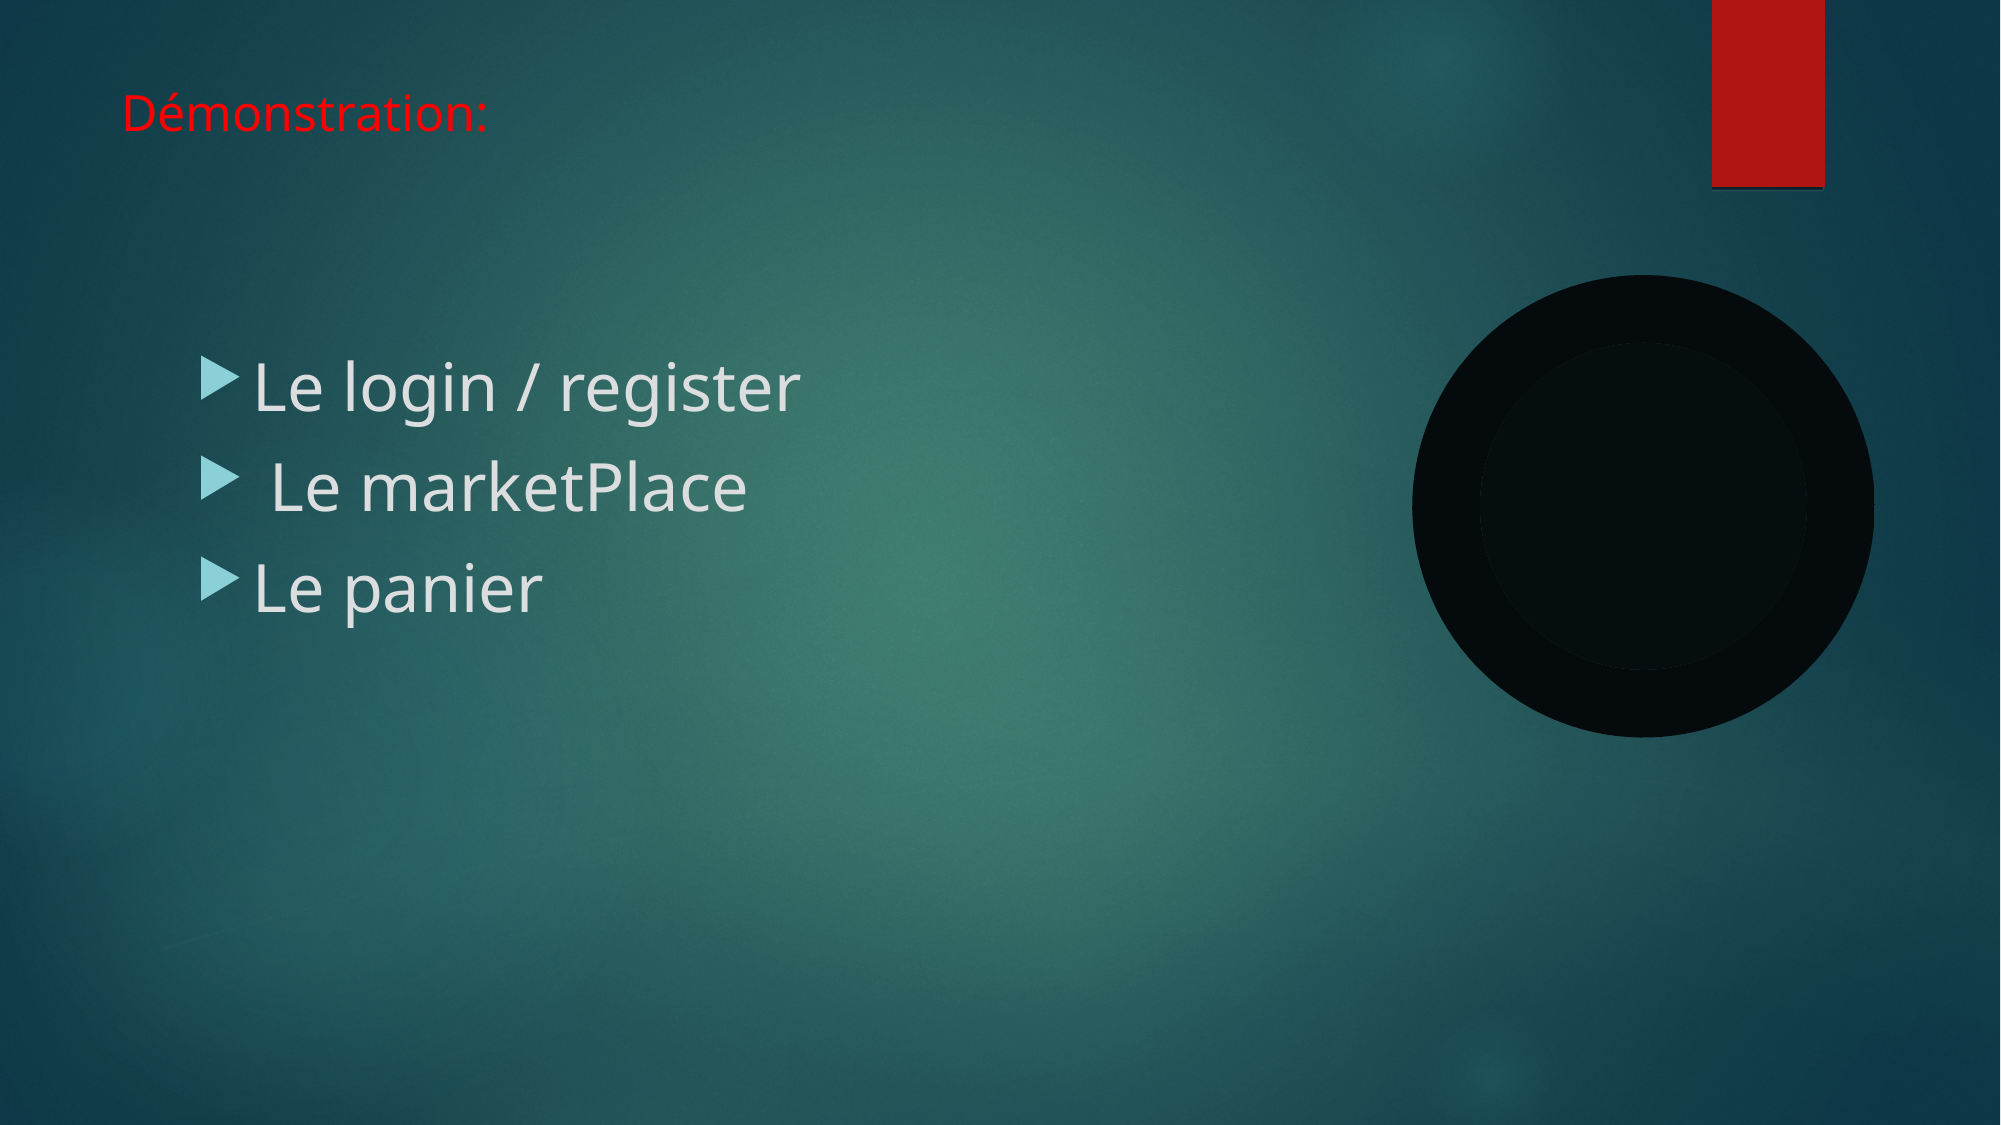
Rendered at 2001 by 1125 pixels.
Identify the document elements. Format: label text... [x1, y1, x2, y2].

list Le login / register Le marketPlace Le panier [181, 336, 1649, 1026]
title Démonstration: [106, 74, 1649, 305]
